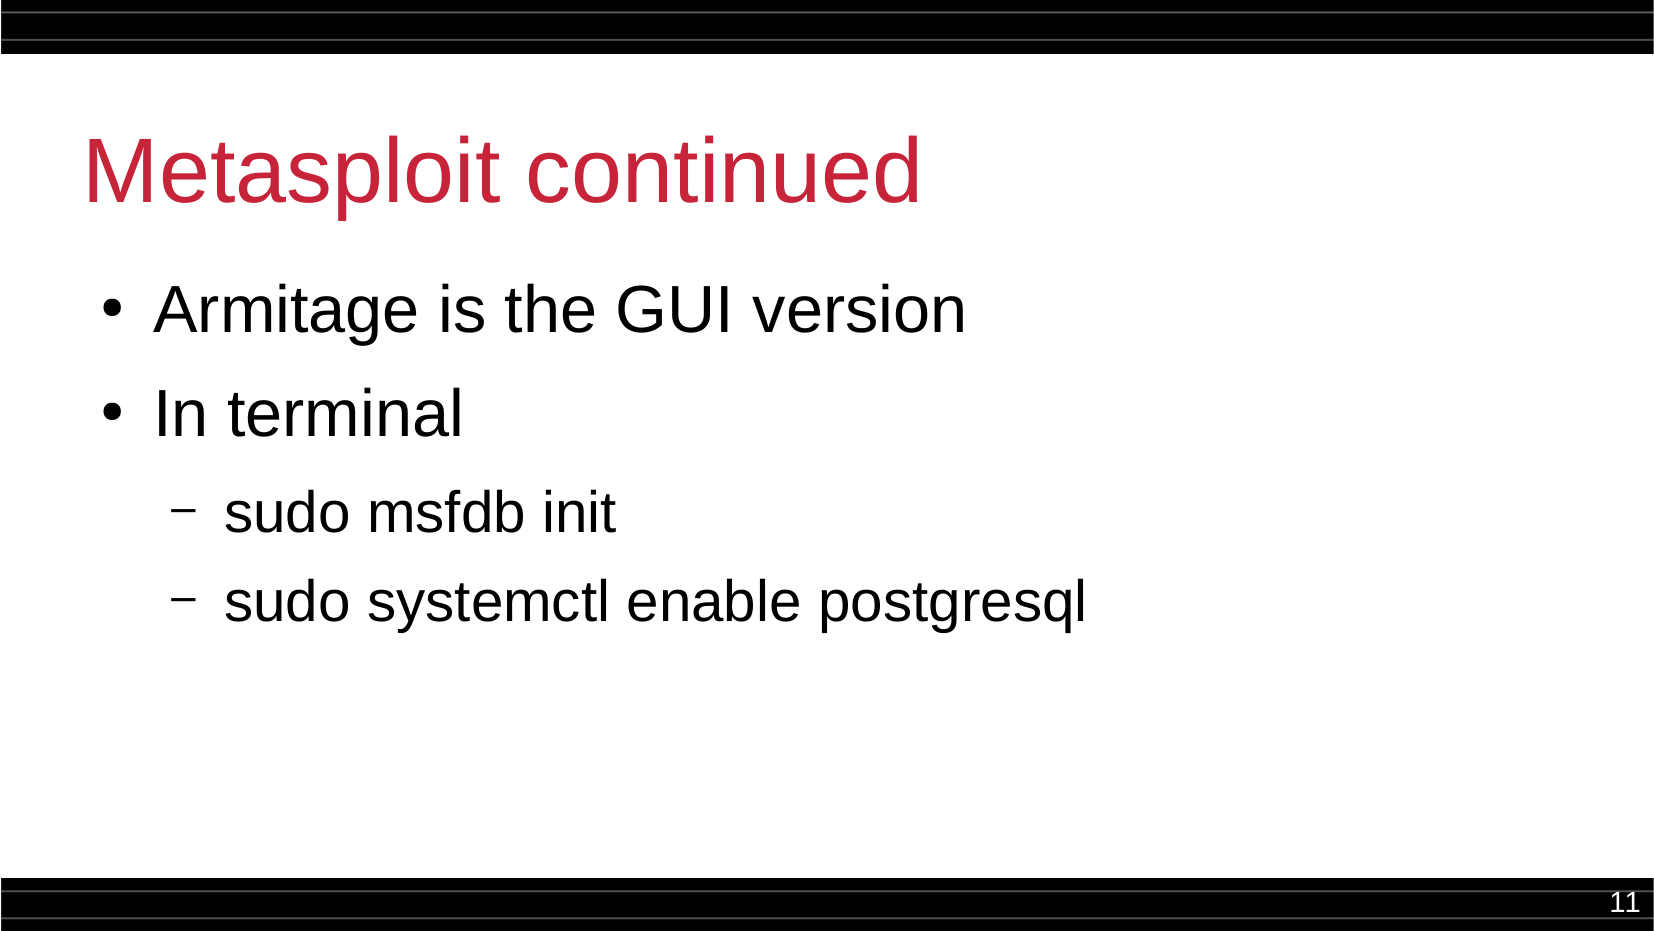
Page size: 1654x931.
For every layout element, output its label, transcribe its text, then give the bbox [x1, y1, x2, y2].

picture [1, 878, 1654, 931]
list Armitage is the GUI version In terminal sudo msfdb init sudo systemctl enable postgresql [82, 271, 1571, 758]
title Metasploit continued [82, 92, 1571, 249]
picture [1, 0, 1654, 54]
